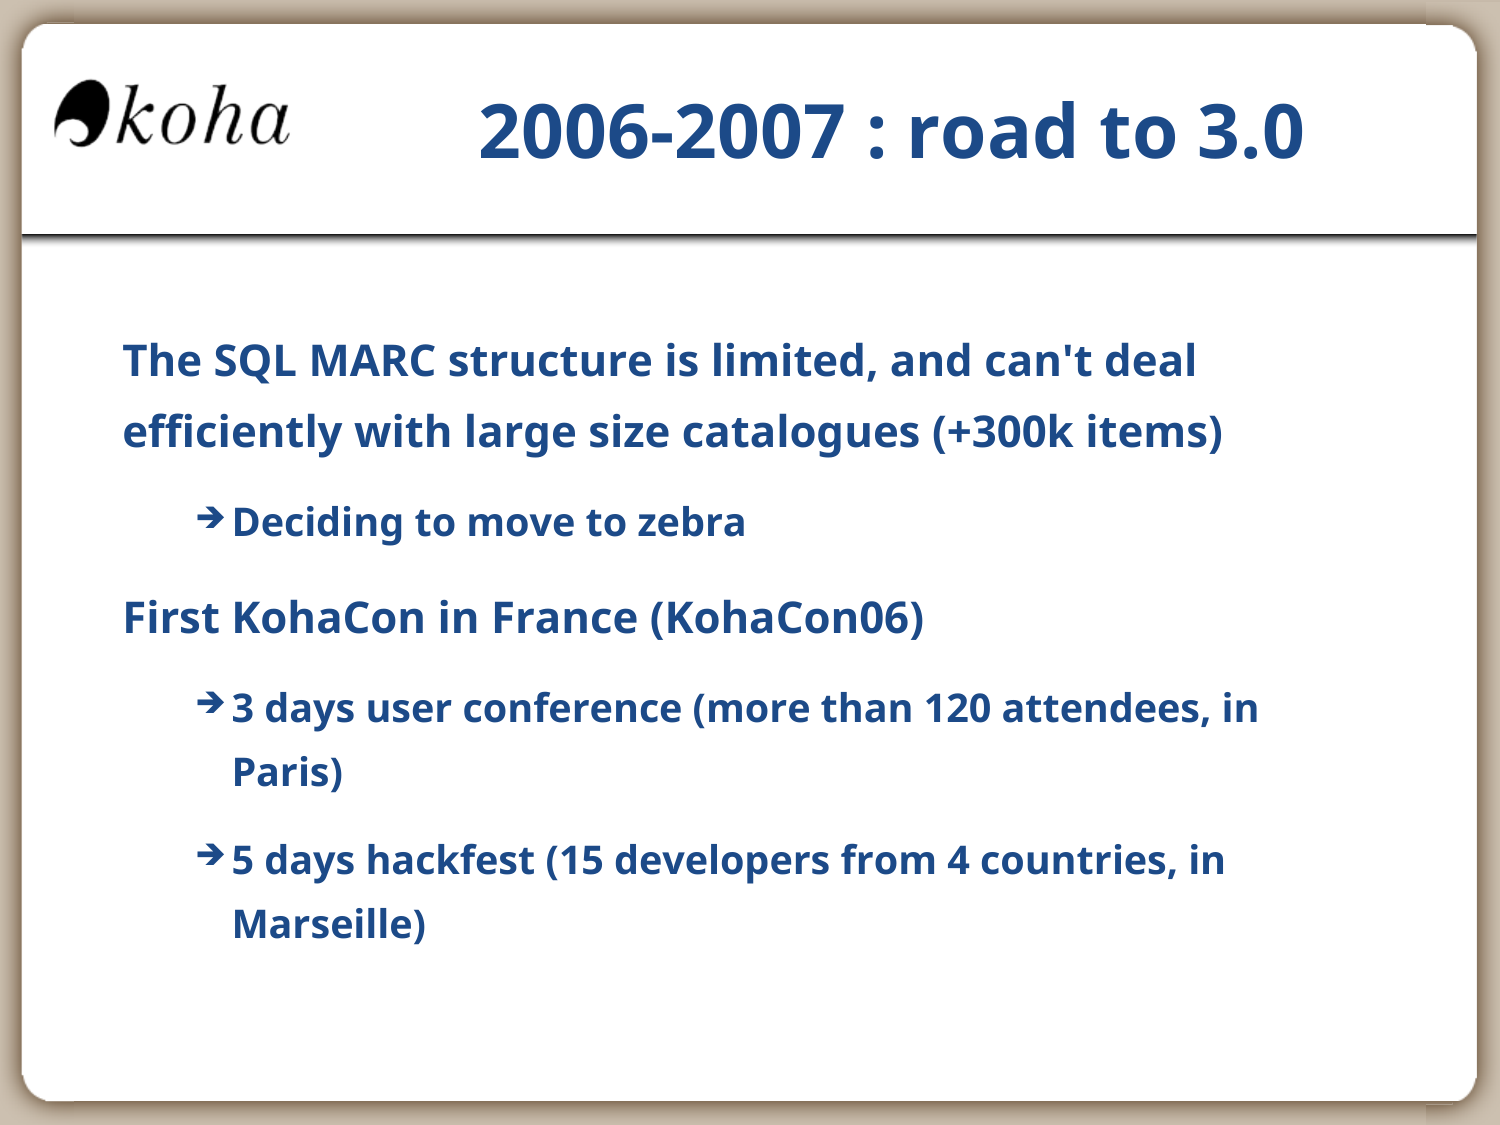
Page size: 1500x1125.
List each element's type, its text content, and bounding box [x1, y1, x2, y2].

title 2006-2007 : road to 3.0 [315, 0, 1463, 260]
picture [0, 0, 1500, 1125]
list The SQL MARC structure is limited, and can't deal efficiently with large size catalogues (+300k items) Deciding to move to zebra First KohaCon in France (KohaCon06) 3 days user conference (more than 120 attendees, in Paris) 5 days hackfest (15 developers from 4 countries, in Marseille) [118, 317, 1382, 1061]
